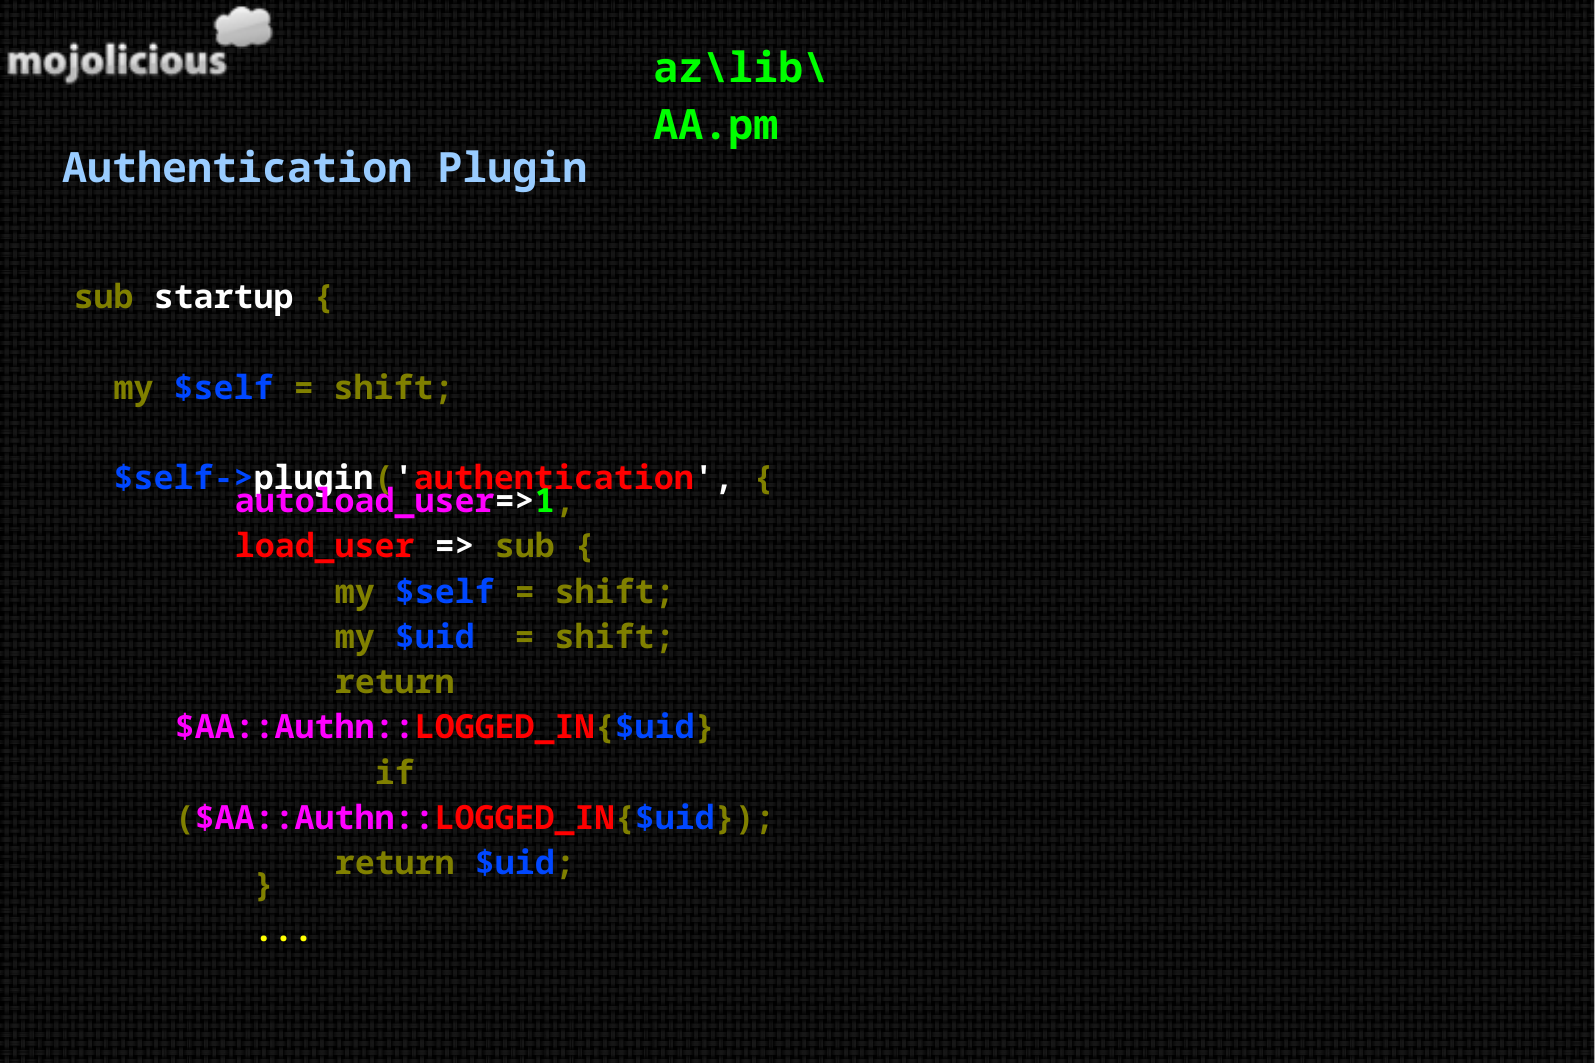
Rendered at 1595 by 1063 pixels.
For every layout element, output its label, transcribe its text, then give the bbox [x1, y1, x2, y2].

text_box sub startup { my $self = shift; $self->plugin('authentication', { } ... [59, 265, 1447, 862]
text_box az\lib\AA.pm [638, 30, 945, 95]
picture [0, 0, 1595, 1063]
text_box autoload_user=>1, load_user => sub { my $self = shift; my $uid = shift; return $AA::Authn::LOGGED_IN{$uid} if ($AA::Authn::LOGGED_IN{$uid}); return $uid; [160, 469, 975, 768]
text_box Authentication Plugin [47, 130, 650, 194]
